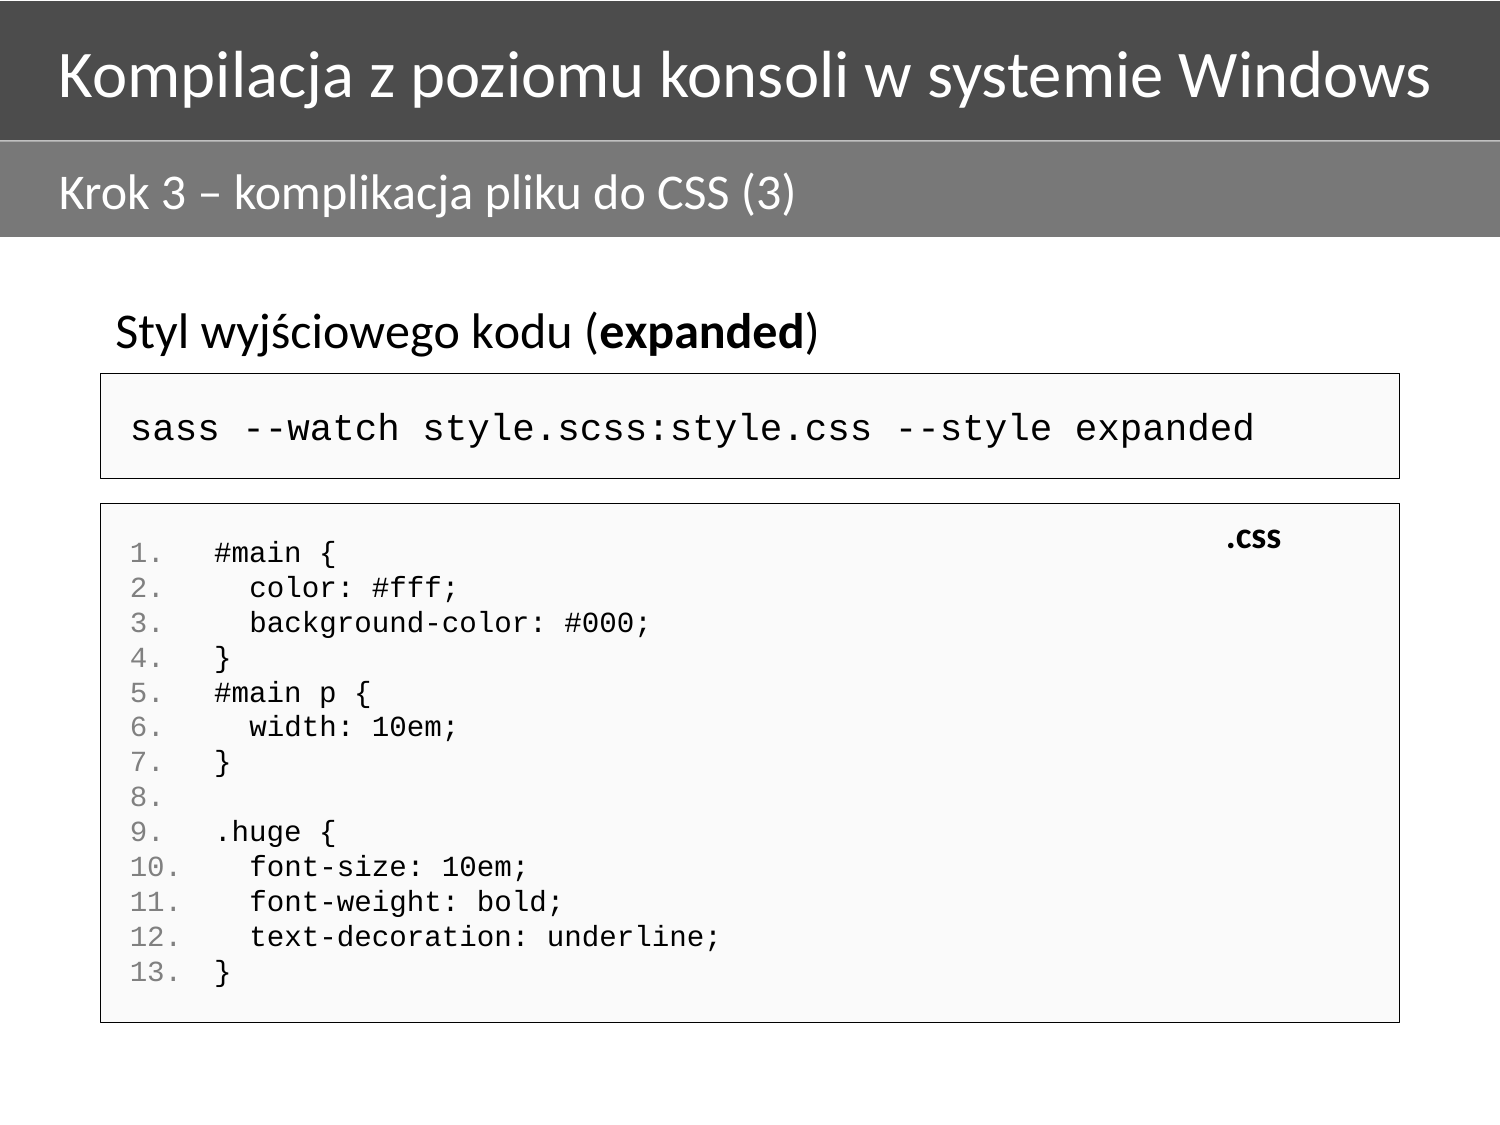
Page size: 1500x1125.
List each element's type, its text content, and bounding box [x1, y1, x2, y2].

text_box Kompilacja z poziomu konsoli w systemie Windows [0, 1, 1500, 140]
text_box .css [1210, 503, 1400, 565]
text_box sass --watch style.scss:style.css --style expanded [100, 373, 1400, 479]
text_box #main { color: #fff; background-color: #000; } #main p { width: 10em; } .huge { font-size: 10em; font-weight: bold; text-decoration: underline; } [100, 503, 1400, 1023]
subtitle Styl wyjściowego kodu (expanded) [100, 290, 1400, 367]
text_box Krok 3 – komplikacja pliku do CSS (3) [0, 141, 1500, 237]
